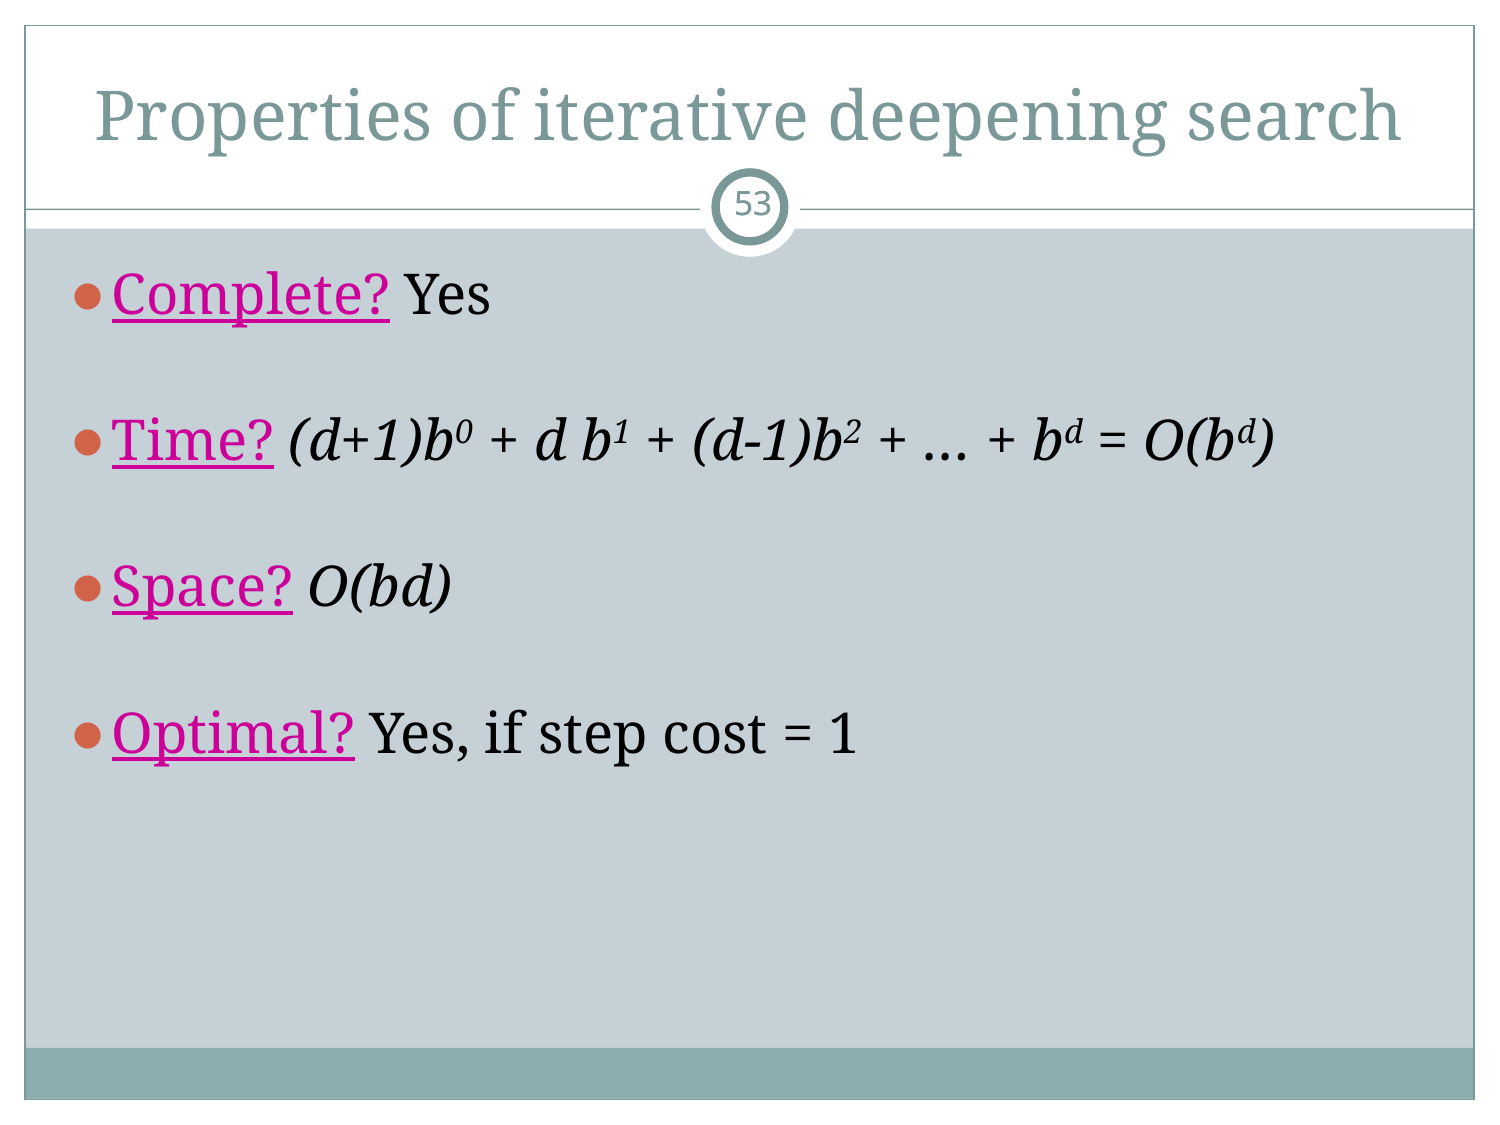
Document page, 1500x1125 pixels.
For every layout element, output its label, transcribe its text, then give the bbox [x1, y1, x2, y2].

title Properties of iterative deepening search [49, 37, 1450, 162]
slide_number <number> [715, 168, 791, 241]
list Complete? Yes Time? (d+1)b0 + d b1 + (d-1)b2 + … + bd = O(bd) Space? O(bd) Optimal? Yes, if step cost = 1 [49, 250, 1445, 1001]
